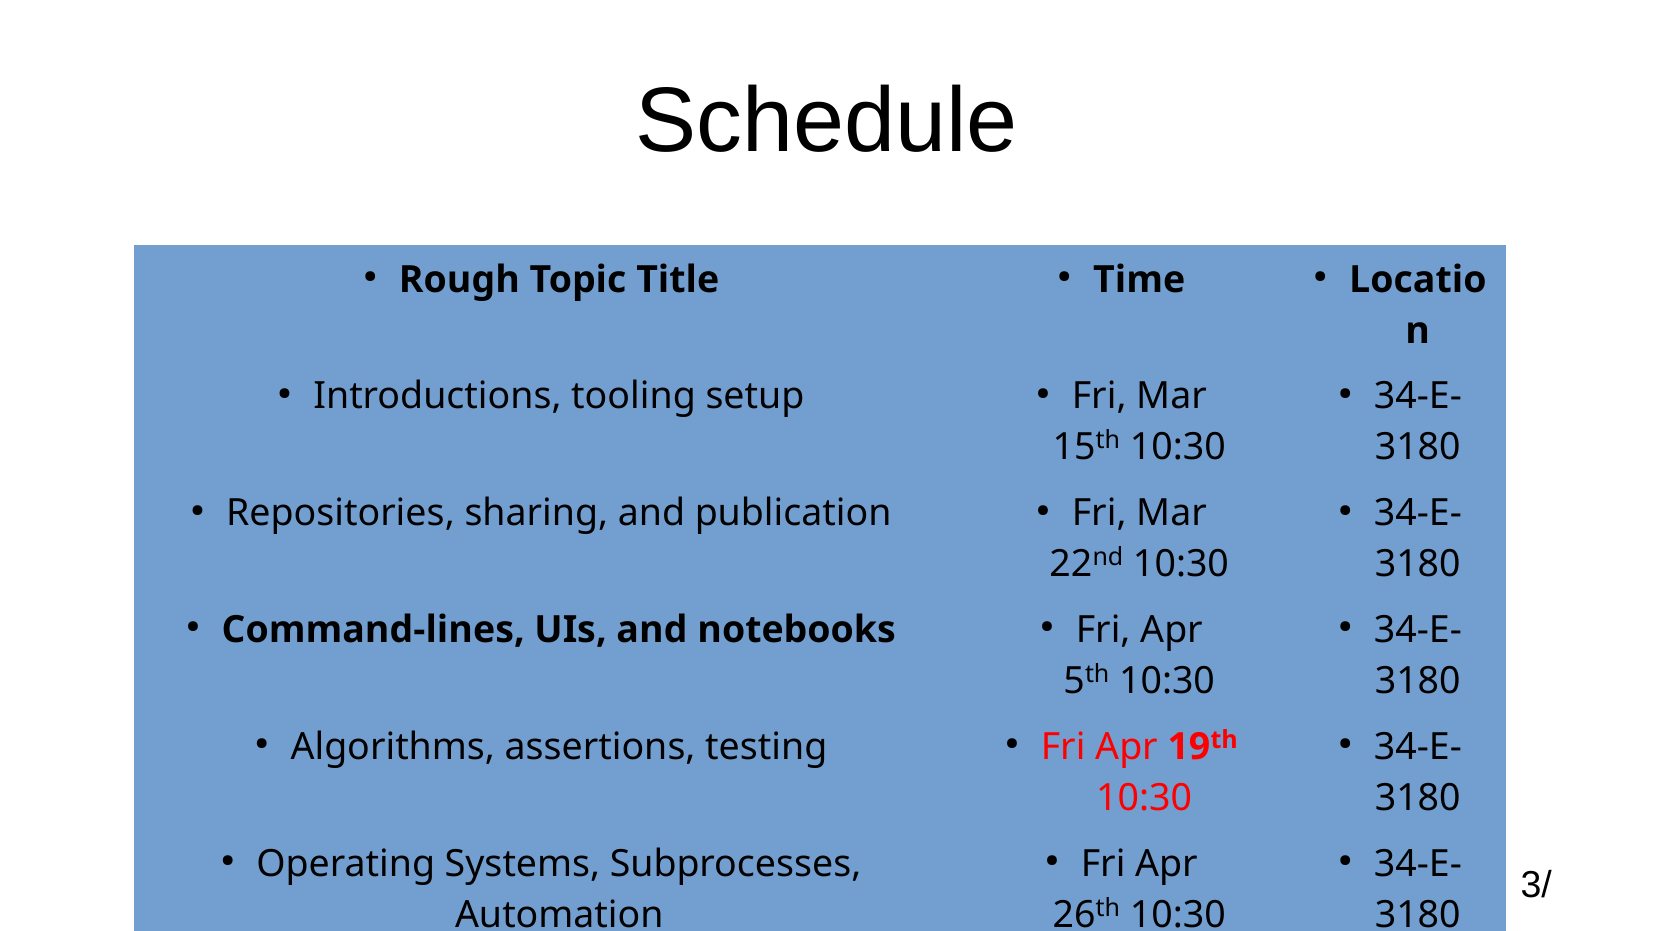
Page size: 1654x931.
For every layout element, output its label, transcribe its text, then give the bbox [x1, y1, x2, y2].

table_cell Algorithms, assertions, testing [134, 712, 949, 829]
table_header Time [949, 245, 1294, 362]
table_cell 34-E-3180 [1294, 829, 1506, 931]
table_cell 34-E-3180 [1294, 362, 1506, 478]
table_cell 34-E-3180 [1294, 478, 1506, 595]
table_cell Repositories, sharing, and publication [134, 478, 949, 595]
table_cell Operating Systems, Subprocesses, Automation [134, 829, 949, 931]
text_box / [1506, 856, 1625, 931]
table_cell Command-lines, UIs, and notebooks [134, 595, 949, 712]
table_cell Fri, Apr 5th 10:30 [949, 595, 1294, 712]
table_header Rough Topic Title [134, 245, 949, 362]
table_cell Fri Apr 26th 10:30 [949, 829, 1294, 931]
table_cell Fri Apr 19th​ 10:30 [949, 712, 1294, 829]
title Schedule [82, 37, 1571, 193]
table_cell 34-E-3180 [1294, 712, 1506, 829]
table_cell Introductions, tooling setup [134, 362, 949, 478]
table_header Location [1294, 245, 1506, 362]
table_cell 34-E-3180 [1294, 595, 1506, 712]
table_cell Fri, Mar 15th 10:30 [949, 362, 1294, 478]
table_cell Fri, Mar 22nd 10:30 [949, 478, 1294, 595]
